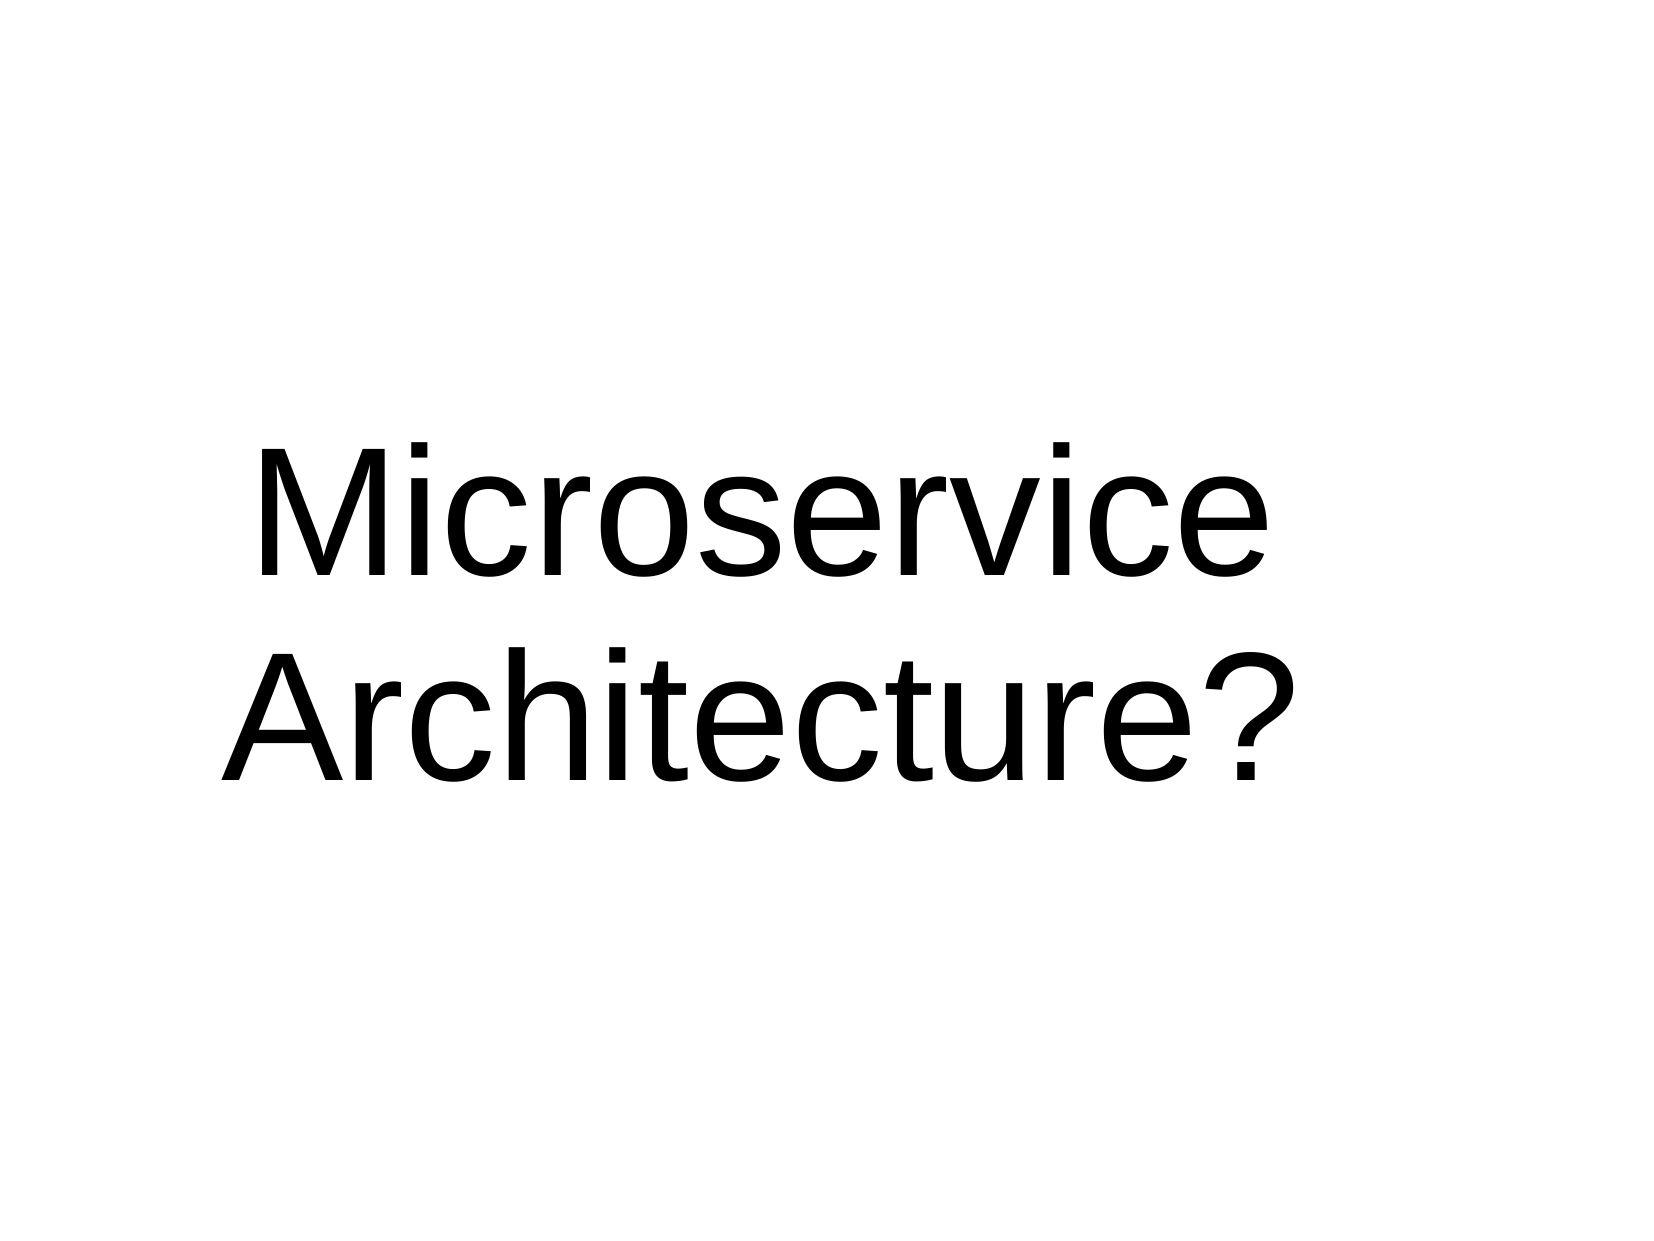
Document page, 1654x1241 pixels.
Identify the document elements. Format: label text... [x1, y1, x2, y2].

text_box Microservice Architecture? [206, 402, 1388, 1032]
